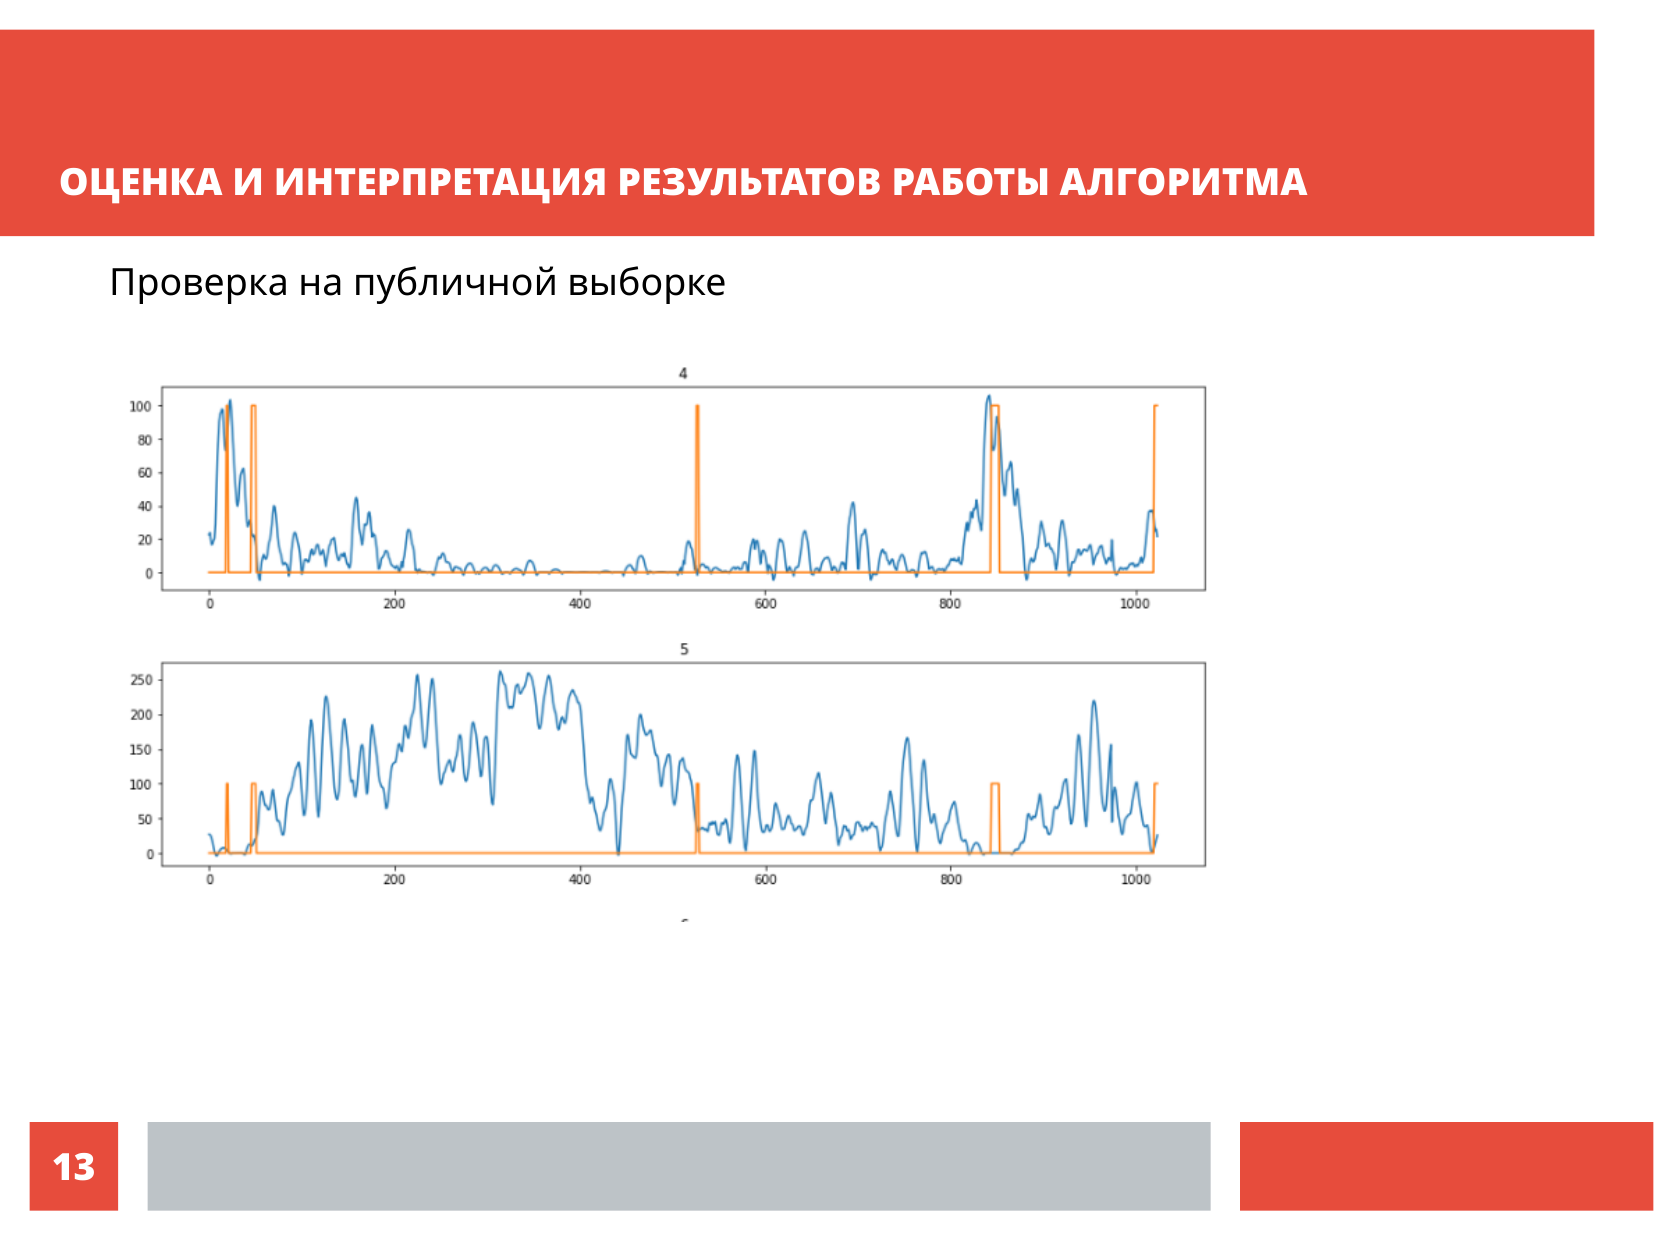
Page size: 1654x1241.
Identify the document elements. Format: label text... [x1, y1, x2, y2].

picture [108, 337, 1276, 922]
text_box Проверка на публичной выборке [94, 248, 875, 307]
title ОЦЕНКА И ИНТЕРПРЕТАЦИЯ РЕЗУЛЬТАТОВ РАБОТЫ АЛГОРИТМА [59, 59, 1595, 207]
